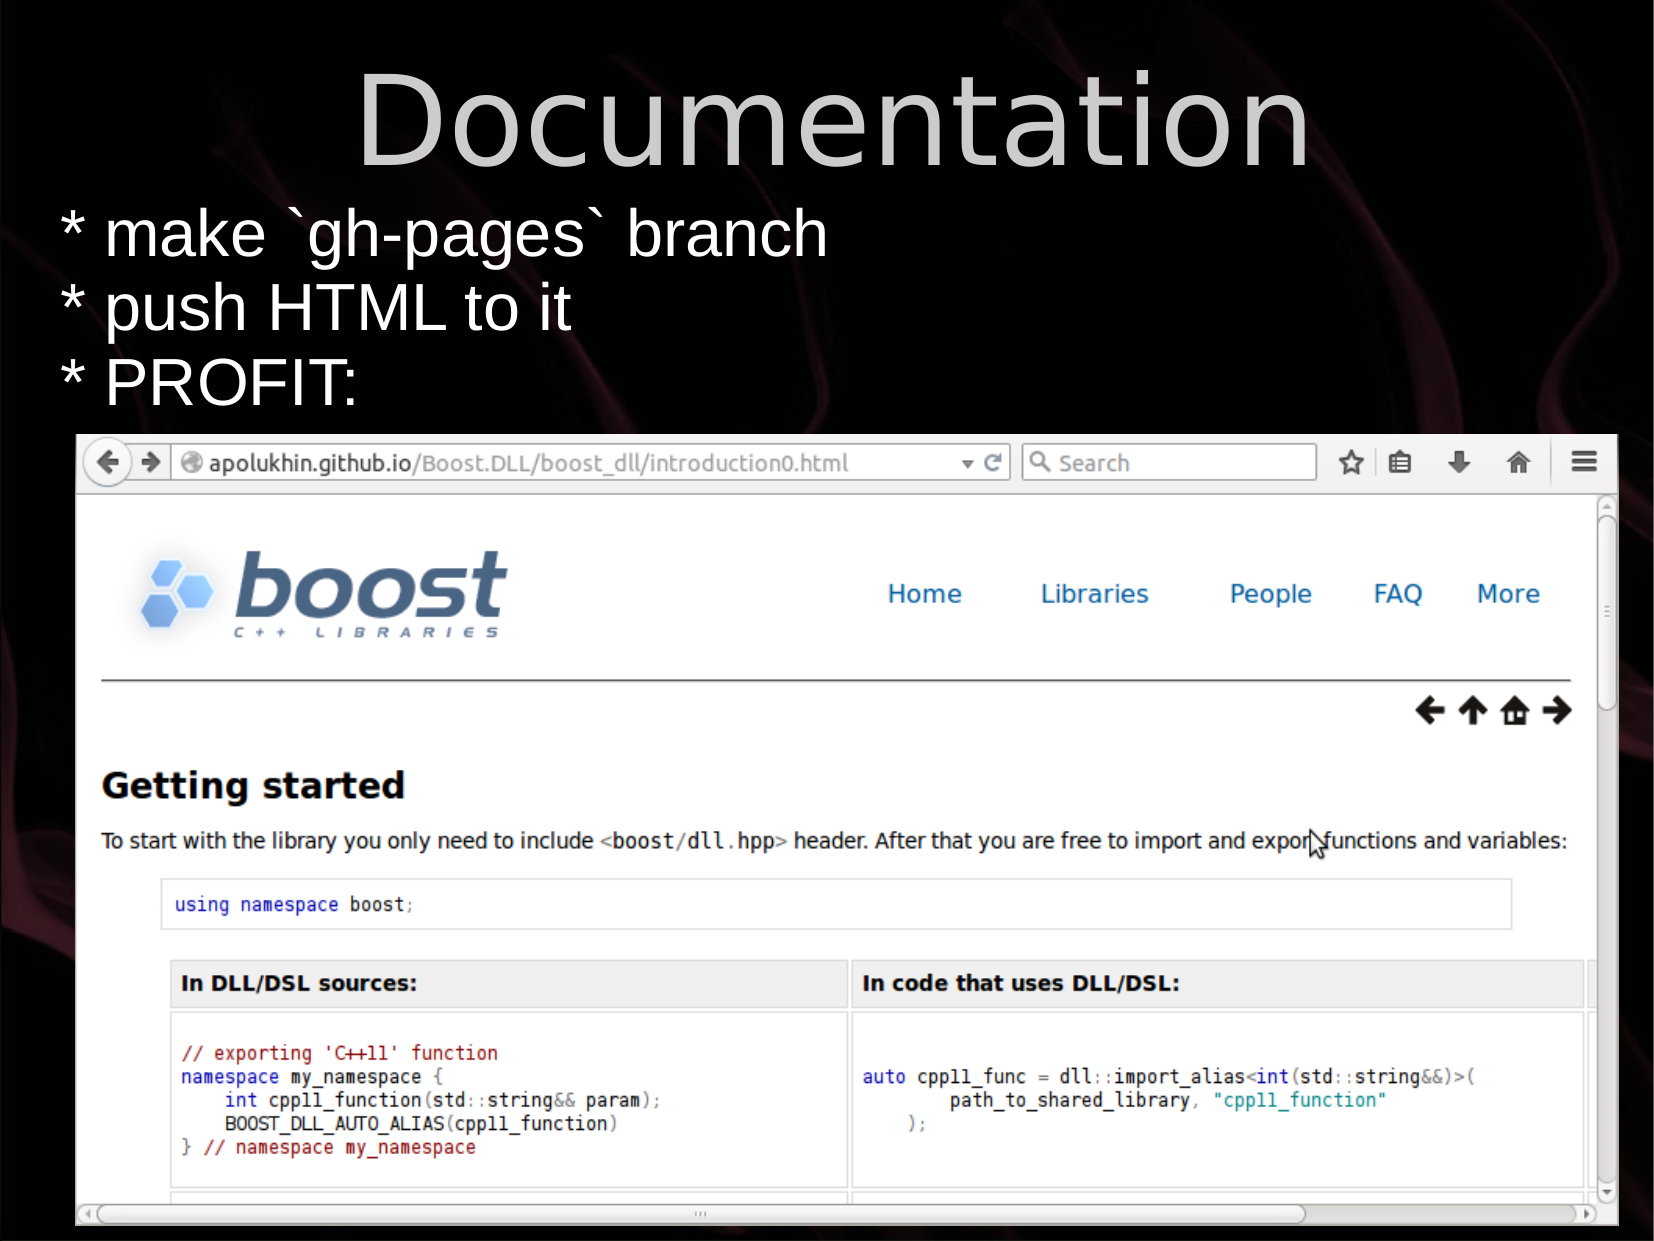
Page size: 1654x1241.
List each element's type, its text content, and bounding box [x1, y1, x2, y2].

title Documentation [90, 45, 1579, 195]
picture [0, 0, 1654, 1241]
text_box * make `gh-pages` branch * push HTML to it * PROFIT: [60, 195, 1606, 495]
